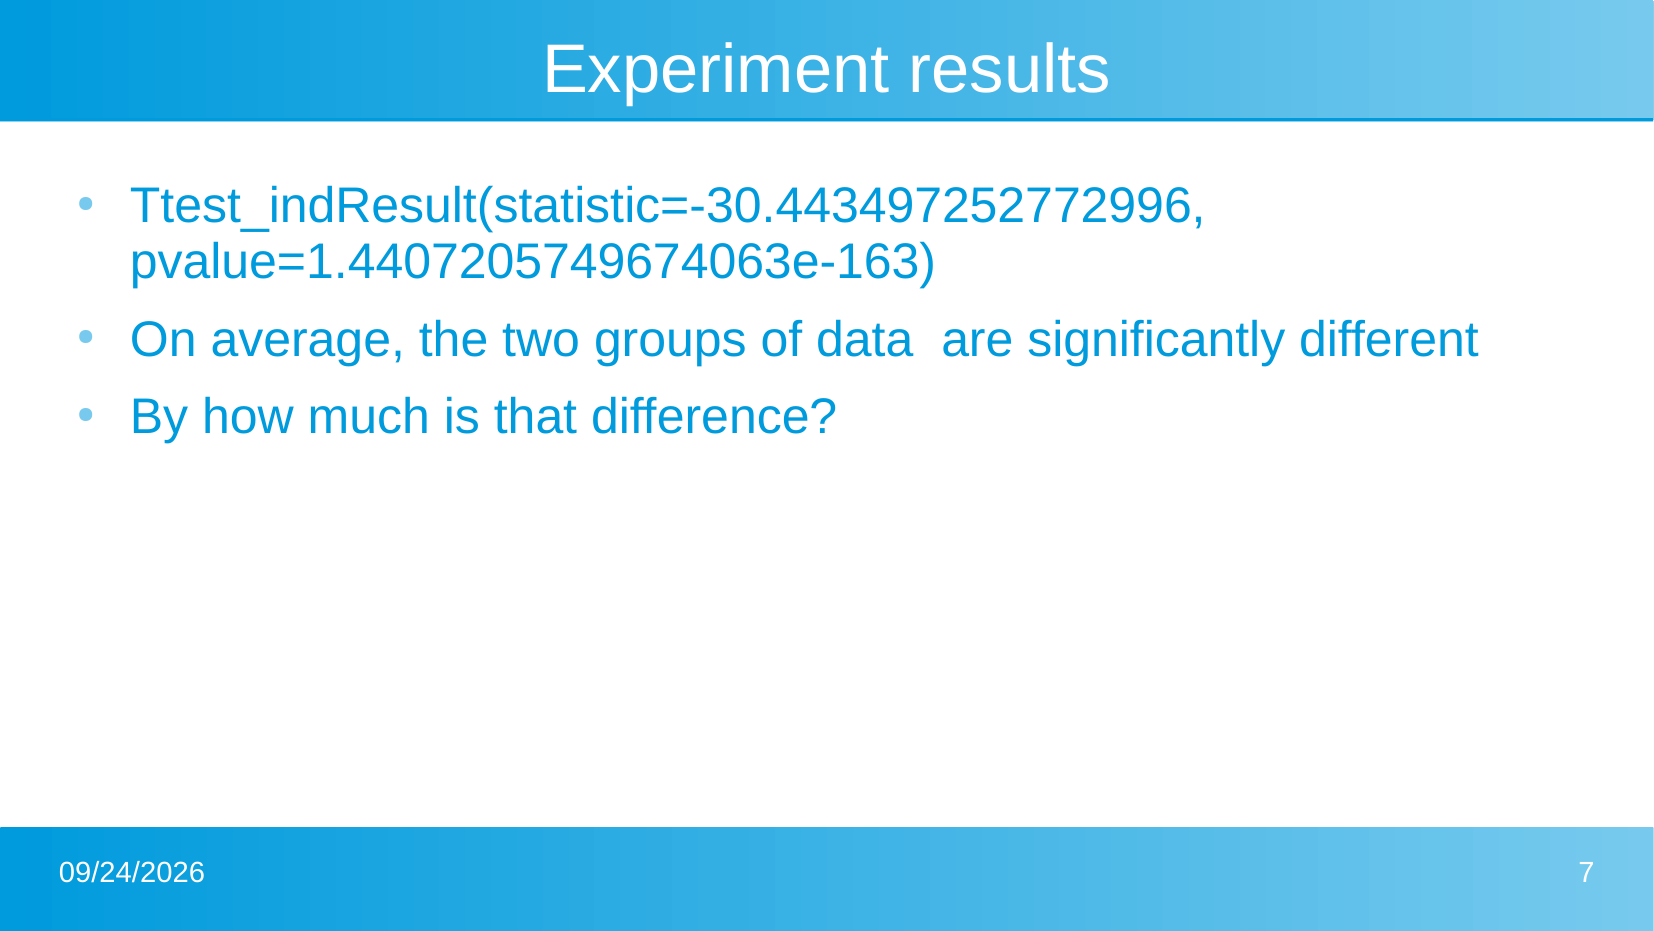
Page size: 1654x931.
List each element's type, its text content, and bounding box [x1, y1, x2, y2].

title Experiment results [59, 29, 1595, 108]
list Ttest_indResult(statistic=-30.443497252772996, pvalue=1.4407205749674063e-163) On average, the two groups of data are significantly different By how much is that difference? [59, 177, 1595, 768]
